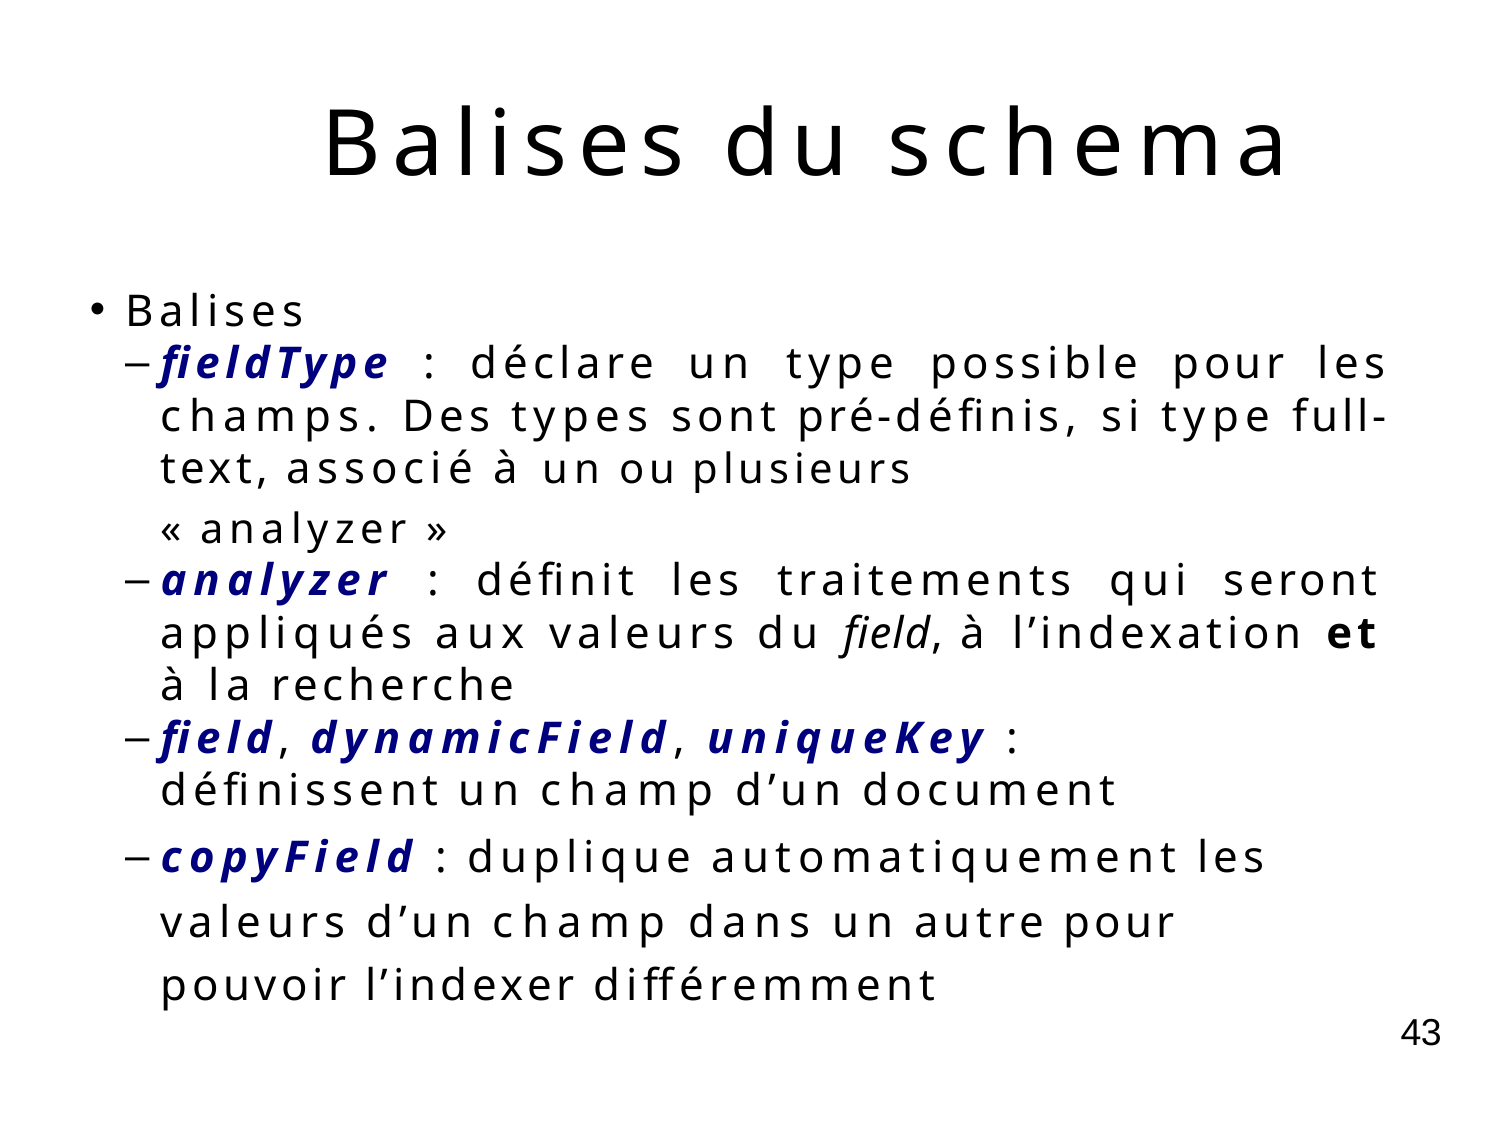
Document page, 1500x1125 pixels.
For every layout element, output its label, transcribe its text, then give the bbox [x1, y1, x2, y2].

text_box Balises fieldType : déclare un type possible pour les champs. Des types sont pré-définis, si type full-text, associé à un ou plusieurs « analyzer » analyzer : définit les traitements qui seront appliqués aux valeurs du field, à l’indexation et à la recherche field, dynamicField, uniqueKey : définissent un champ d’un document copyField : duplique automatiquement les valeurs d’un champ dans un autre pour pouvoir l’indexer différemment [87, 267, 1392, 1010]
text_box 43 [1398, 1006, 1445, 1054]
title Balises du schema [87, 26, 1413, 272]
